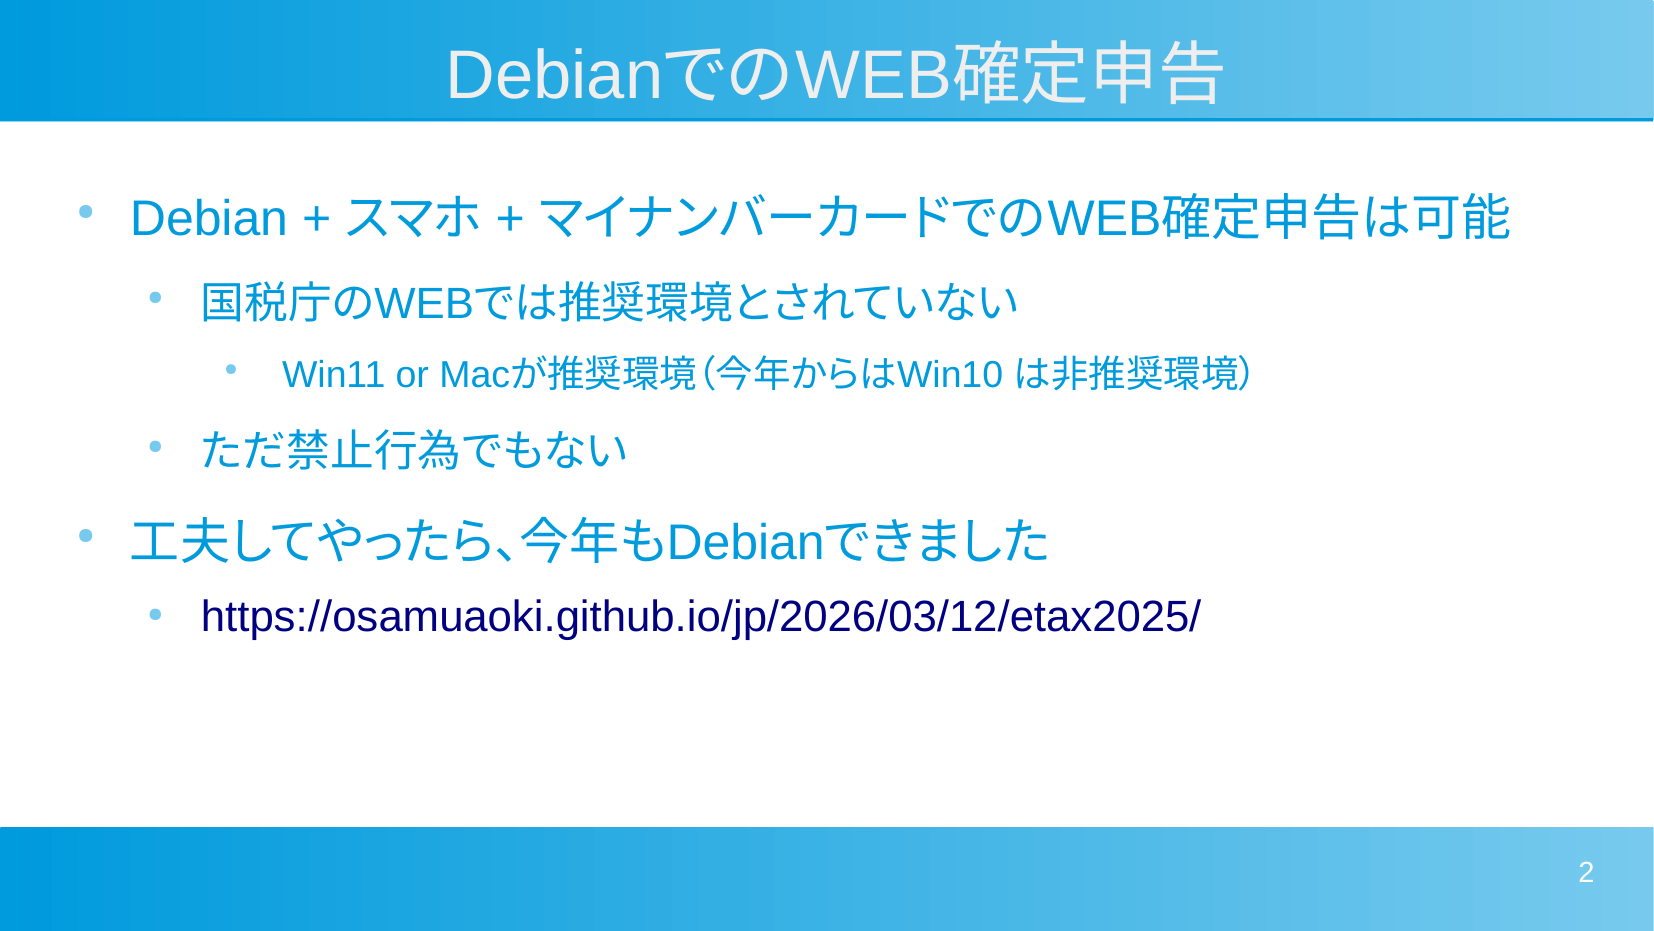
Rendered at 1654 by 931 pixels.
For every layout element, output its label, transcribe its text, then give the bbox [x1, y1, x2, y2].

title DebianでのWEB確定申告 [59, 18, 1595, 119]
list Debian + スマホ + マイナンバーカードでのWEB確定申告は可能 国税庁のWEBでは推奨環境とされていない Win11 or Macが推奨環境（今年からはWin10 は非推奨環境） ただ禁止行為でもない 工夫してやったら、今年もDebianできました https://osamuaoki.github.io/jp/2026/03/12/etax2025/ [59, 177, 1595, 768]
